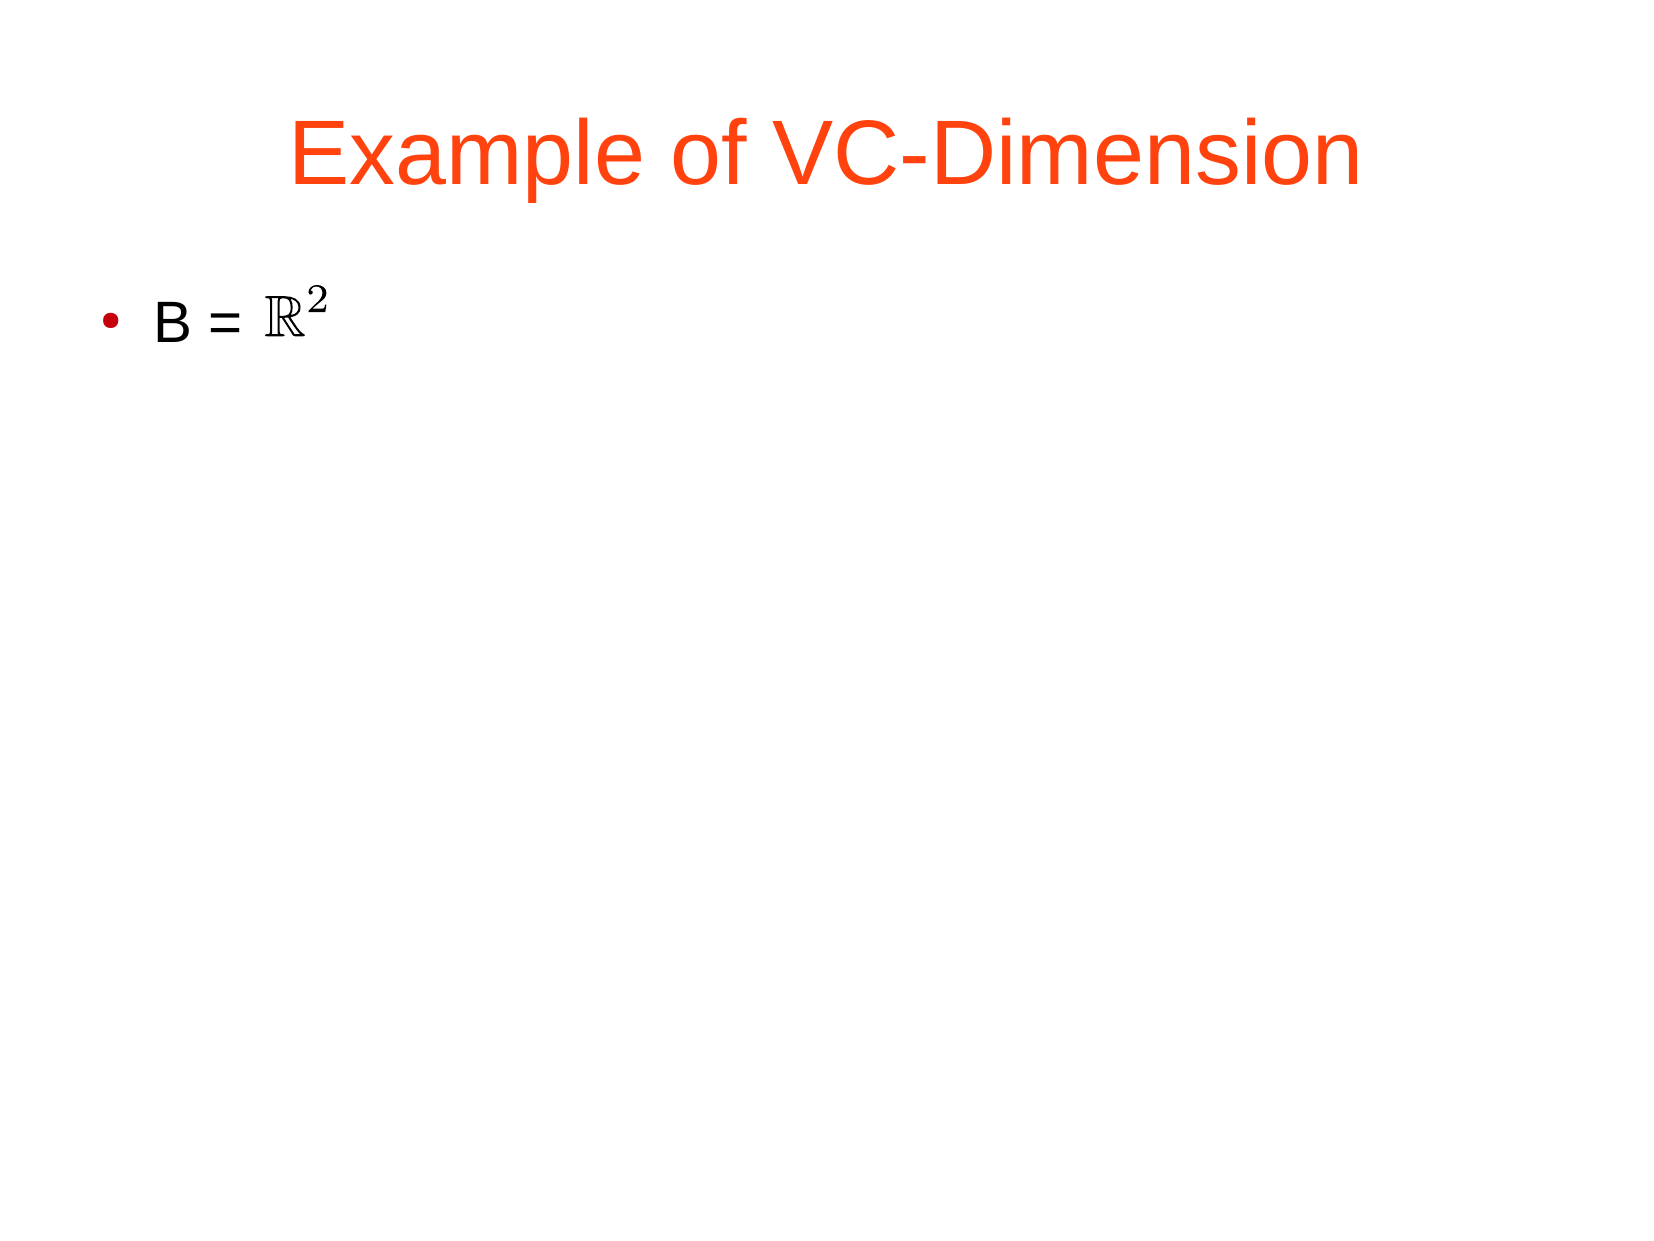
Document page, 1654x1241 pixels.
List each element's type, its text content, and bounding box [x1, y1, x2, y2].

title Example of VC-Dimension [82, 49, 1571, 257]
picture [264, 285, 327, 337]
list B = [82, 290, 1538, 1010]
